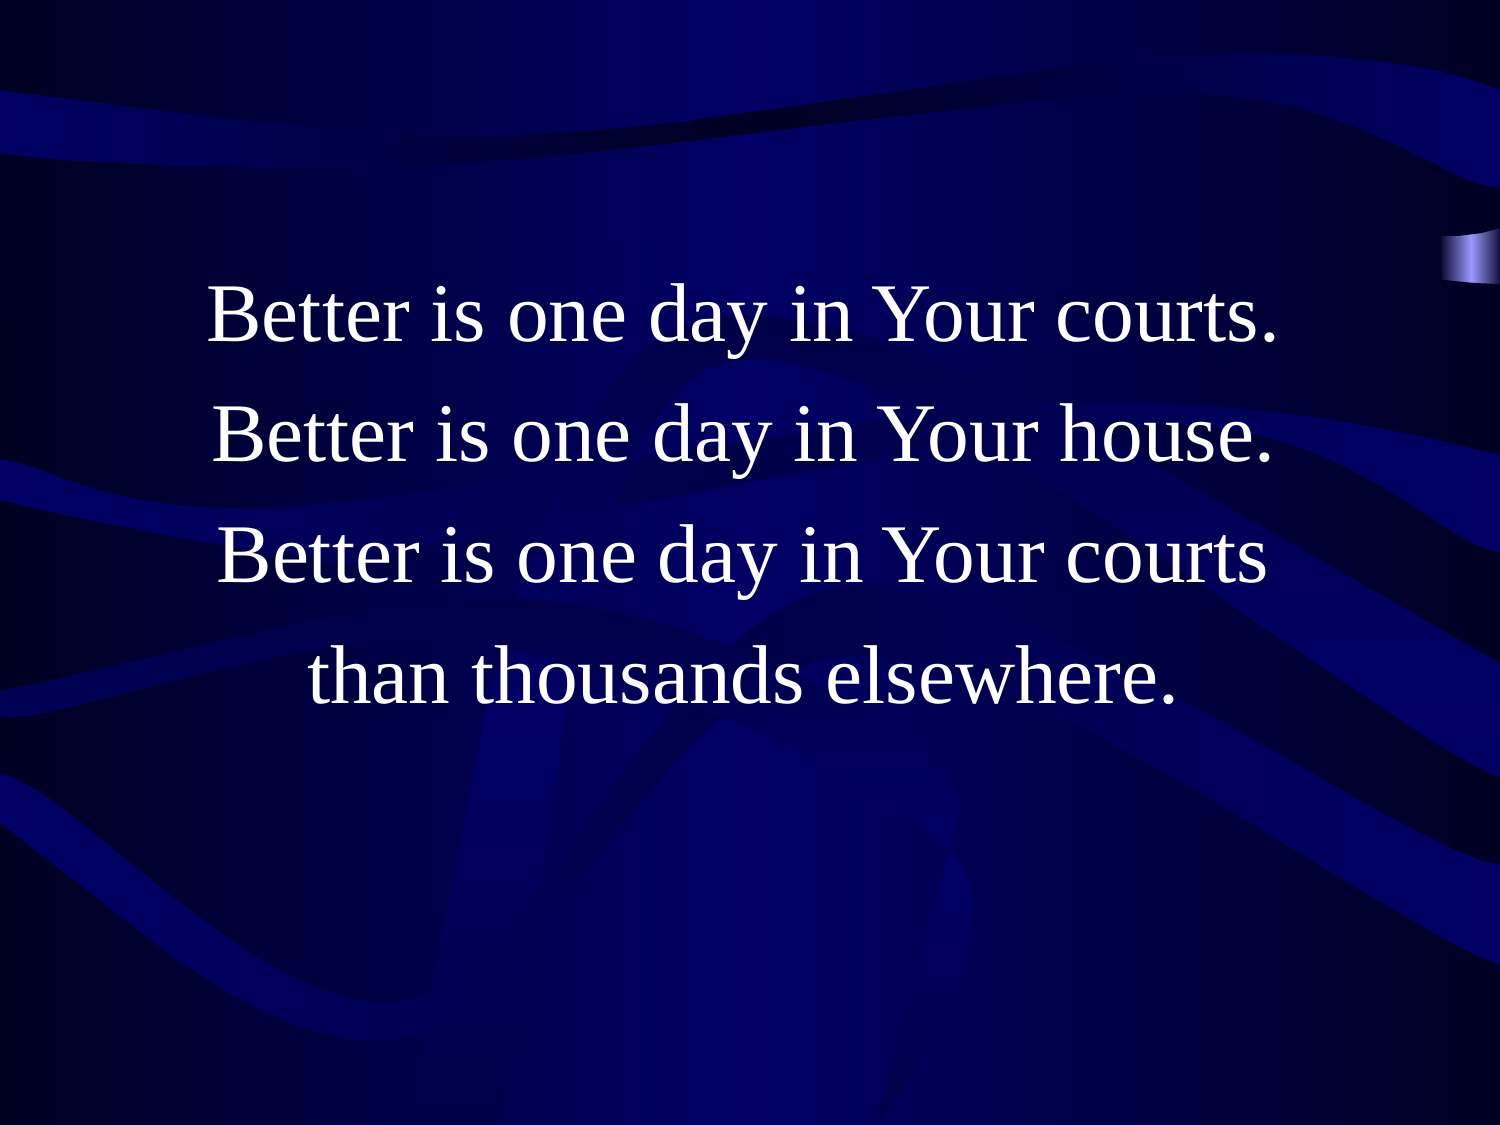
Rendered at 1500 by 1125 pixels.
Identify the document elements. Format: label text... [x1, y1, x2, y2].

subtitle Better is one day in Your courts. Better is one day in Your house. Better is one day in Your courts than thousands elsewhere. [62, 249, 1426, 925]
